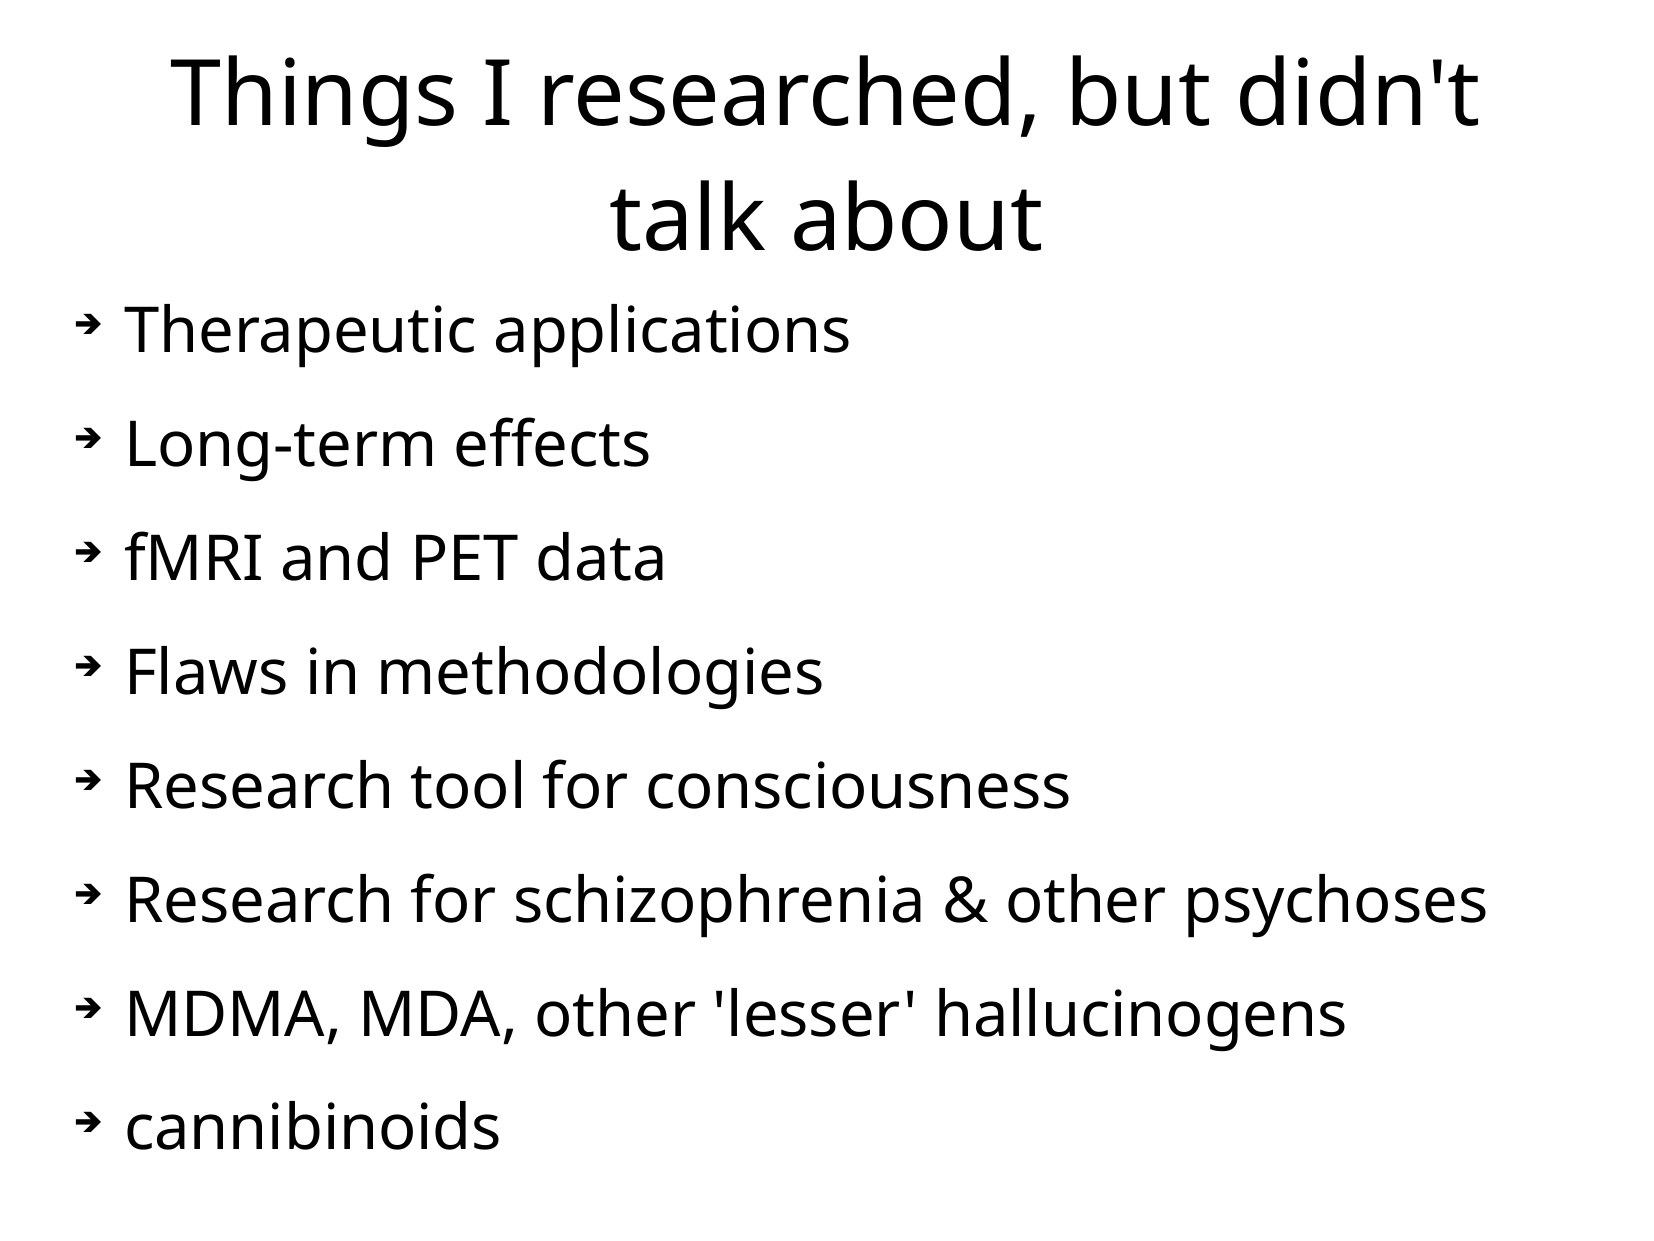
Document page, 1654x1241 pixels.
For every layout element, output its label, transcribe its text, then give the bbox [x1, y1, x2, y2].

title Things I researched, but didn't talk about [82, 49, 1571, 257]
list Therapeutic applications Long-term effects fMRI and PET data Flaws in methodologies Research tool for consciousness Research for schizophrenia & other psychoses MDMA, MDA, other 'lesser' hallucinogens cannibinoids [56, 285, 1545, 1186]
